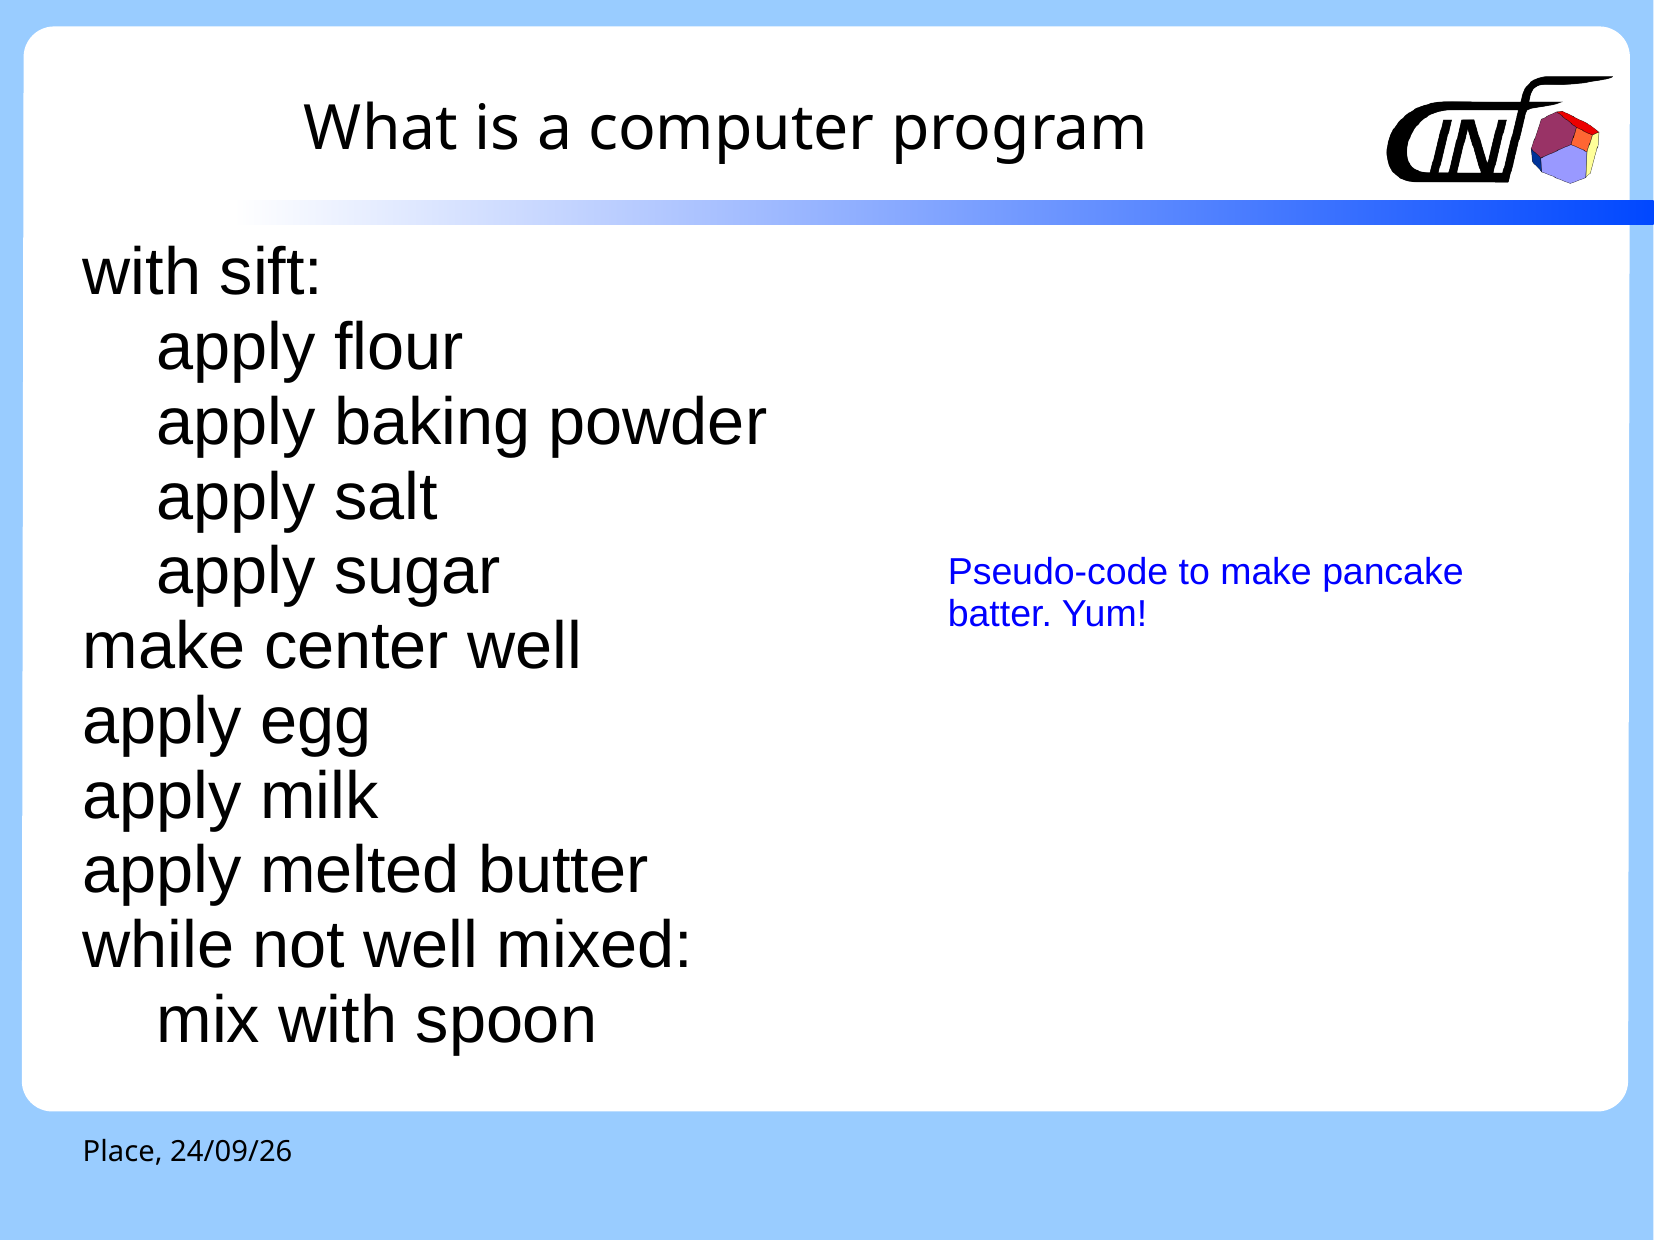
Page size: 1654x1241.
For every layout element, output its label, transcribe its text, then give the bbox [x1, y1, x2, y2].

title What is a computer program [82, 49, 1371, 201]
picture [1386, 76, 1613, 184]
subtitle with sift: apply flour apply baking powder apply salt apply sugar make center well apply egg apply milk apply melted butter while not well mixed: mix with spoon [82, 234, 1571, 1057]
text_box Pseudo-code to make pancake batter. Yum! [933, 543, 1559, 643]
table_header B [956, 201, 961, 224]
